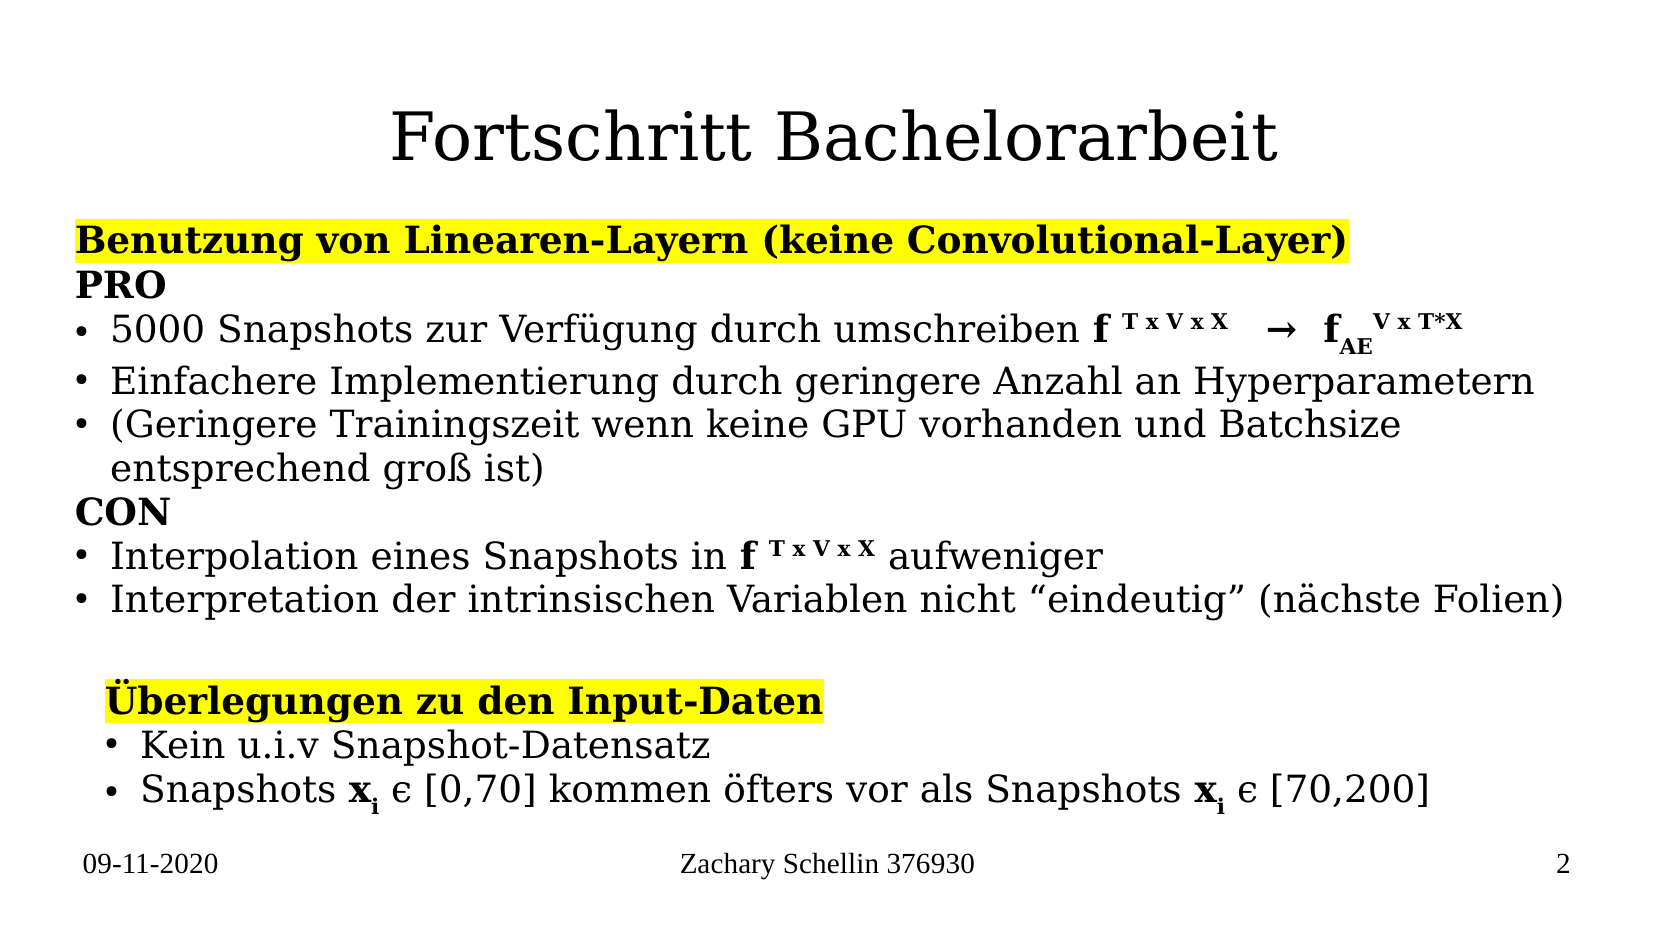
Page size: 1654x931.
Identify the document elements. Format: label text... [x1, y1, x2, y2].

title Fortschritt Bachelorarbeit [90, 60, 1579, 211]
text_box Überlegungen zu den Input-Daten Kein u.i.v Snapshot-Datensatz Snapshots xi ϵ [0,70] kommen öfters vor als Snapshots xi ϵ [70,200] [90, 672, 1621, 871]
text_box Benutzung von Linearen-Layern (keine Convolutional-Layer) PRO 5000 Snapshots zur Verfügung durch umschreiben f T x V x X → fAEV x T*X Einfachere Implementierung durch geringere Anzahl an Hyperparametern (Geringere Trainingszeit wenn keine GPU vorhanden und Batchsize entsprechend groß ist) CON Interpolation eines Snapshots in f T x V x X aufweniger Interpretation der intrinsischen Variablen nicht “eindeutig” (nächste Folien) [60, 211, 1621, 672]
